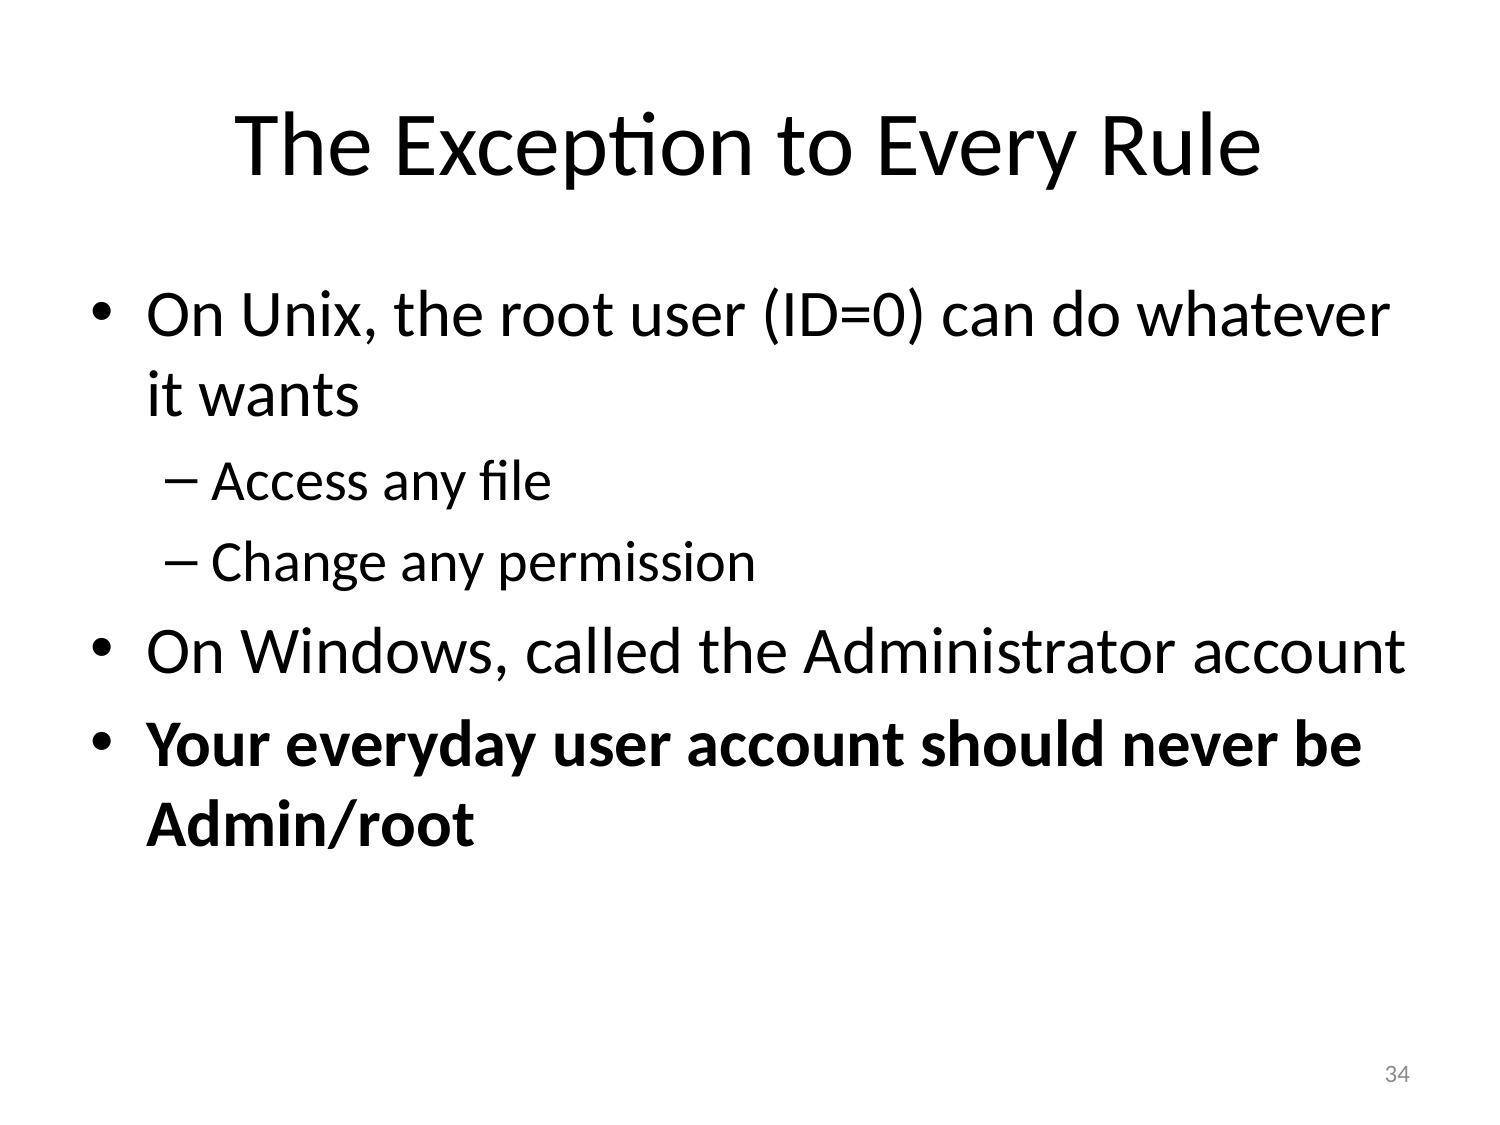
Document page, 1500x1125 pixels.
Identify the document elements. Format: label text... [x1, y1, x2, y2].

slide_number <number> [1074, 1042, 1425, 1103]
title The Exception to Every Rule [75, 45, 1425, 233]
list On Unix, the root user (ID=0) can do whatever it wants Access any file Change any permission On Windows, called the Administrator account Your everyday user account should never be Admin/root [75, 262, 1425, 1005]
